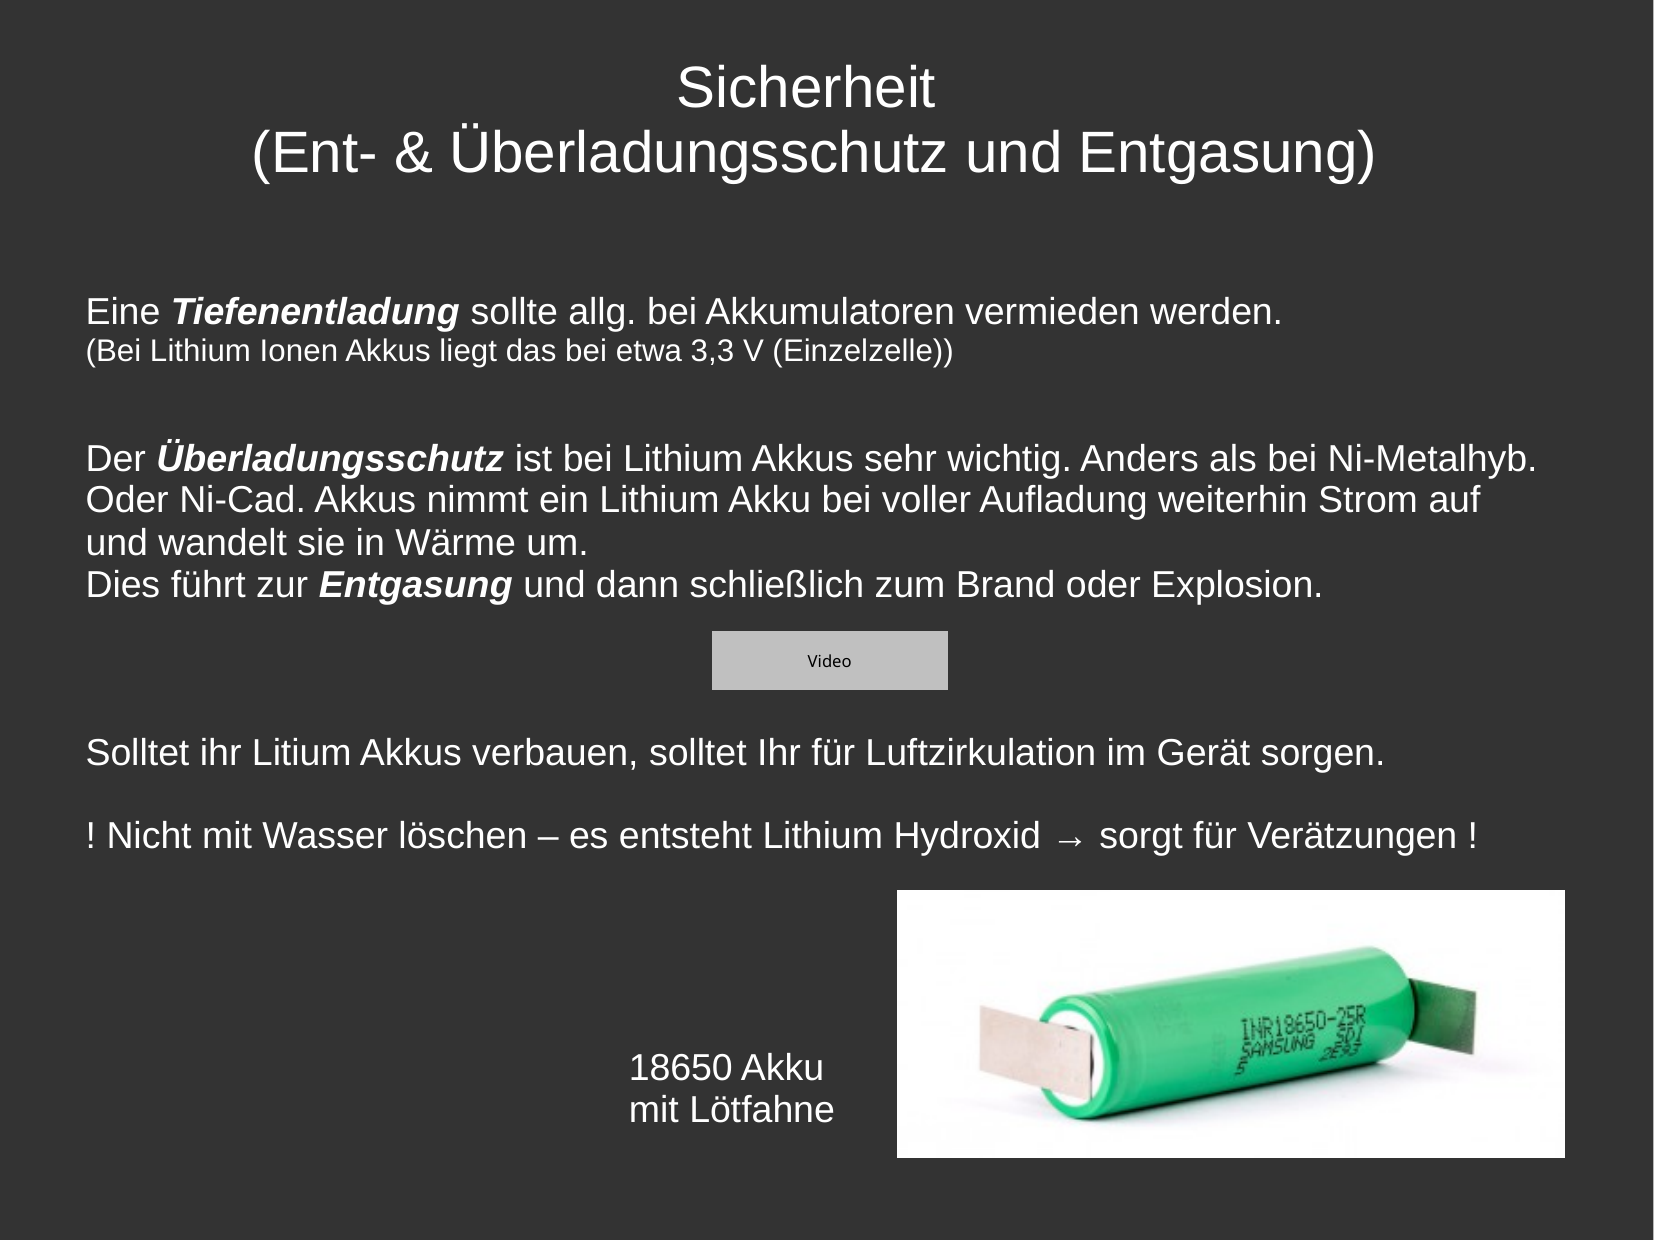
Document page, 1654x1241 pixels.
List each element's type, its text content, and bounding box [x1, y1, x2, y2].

text_box Sicherheit (Ent- & Überladungsschutz und Entgasung) [106, 47, 1524, 193]
picture [897, 890, 1565, 1158]
text_box 18650 Akku mit Lötfahne [614, 1039, 875, 1139]
text_box Eine Tiefenentladung sollte allg. bei Akkumulatoren vermieden werden. (Bei Lithium Ionen Akkus liegt das bei etwa 3,3 V (Einzelzelle)) Der Überladungsschutz ist bei Lithium Akkus sehr wichtig. Anders als bei Ni-Metalhyb. Oder Ni-Cad. Akkus nimmt ein Lithium Akku bei voller Aufladung weiterhin Strom auf und wandelt sie in Wärme um. Dies führt zur Entgasung und dann schließlich zum Brand oder Explosion. Solltet ihr Litium Akkus verbauen, solltet Ihr für Luftzirkulation im Gerät sorgen. ! Nicht mit Wasser löschen – es entsteht Lithium Hydroxid → sorgt für Verätzungen ! [70, 283, 1560, 1068]
